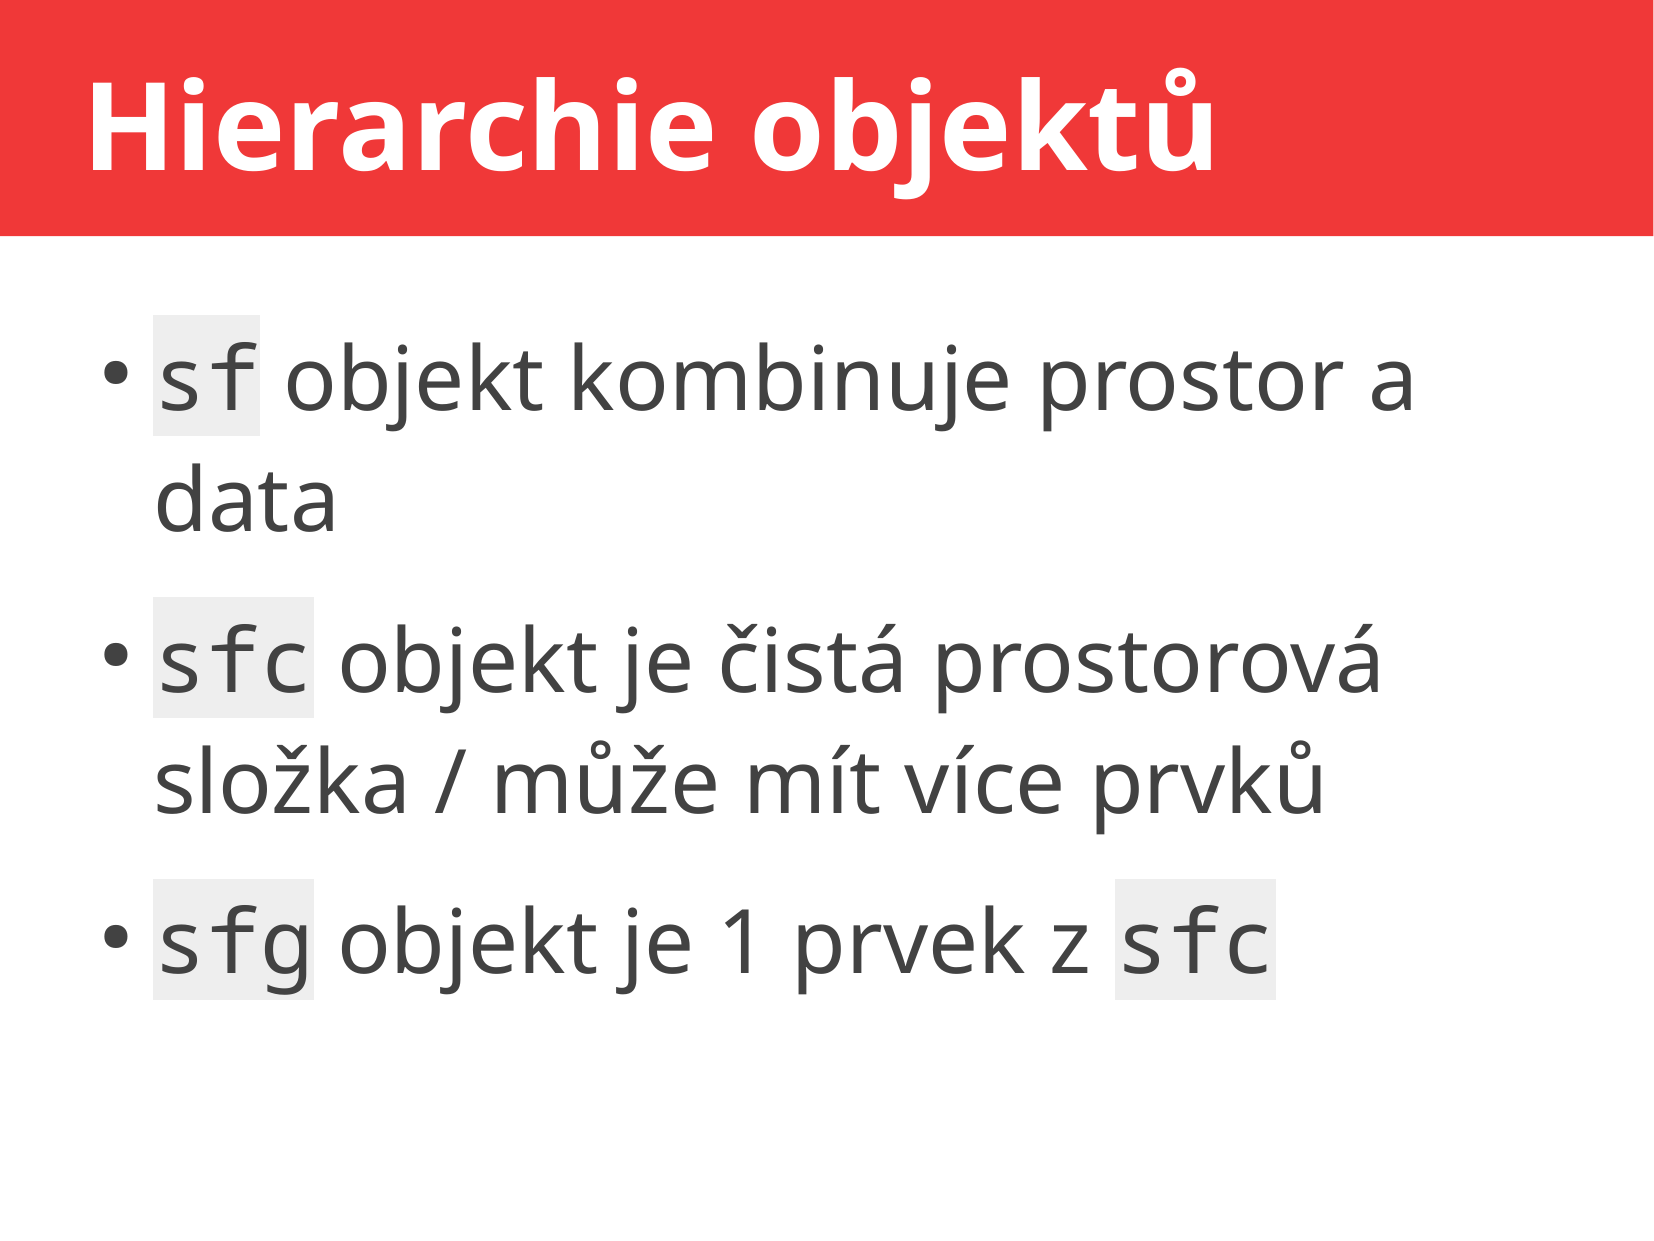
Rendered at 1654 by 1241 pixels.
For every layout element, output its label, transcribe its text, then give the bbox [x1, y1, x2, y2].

title Hierarchie objektů [82, 19, 1571, 227]
list sf objekt kombinuje prostor a data sfc objekt je čistá prostorová složka / může mít více prvků sfg objekt je 1 prvek z sfc [82, 314, 1563, 1080]
